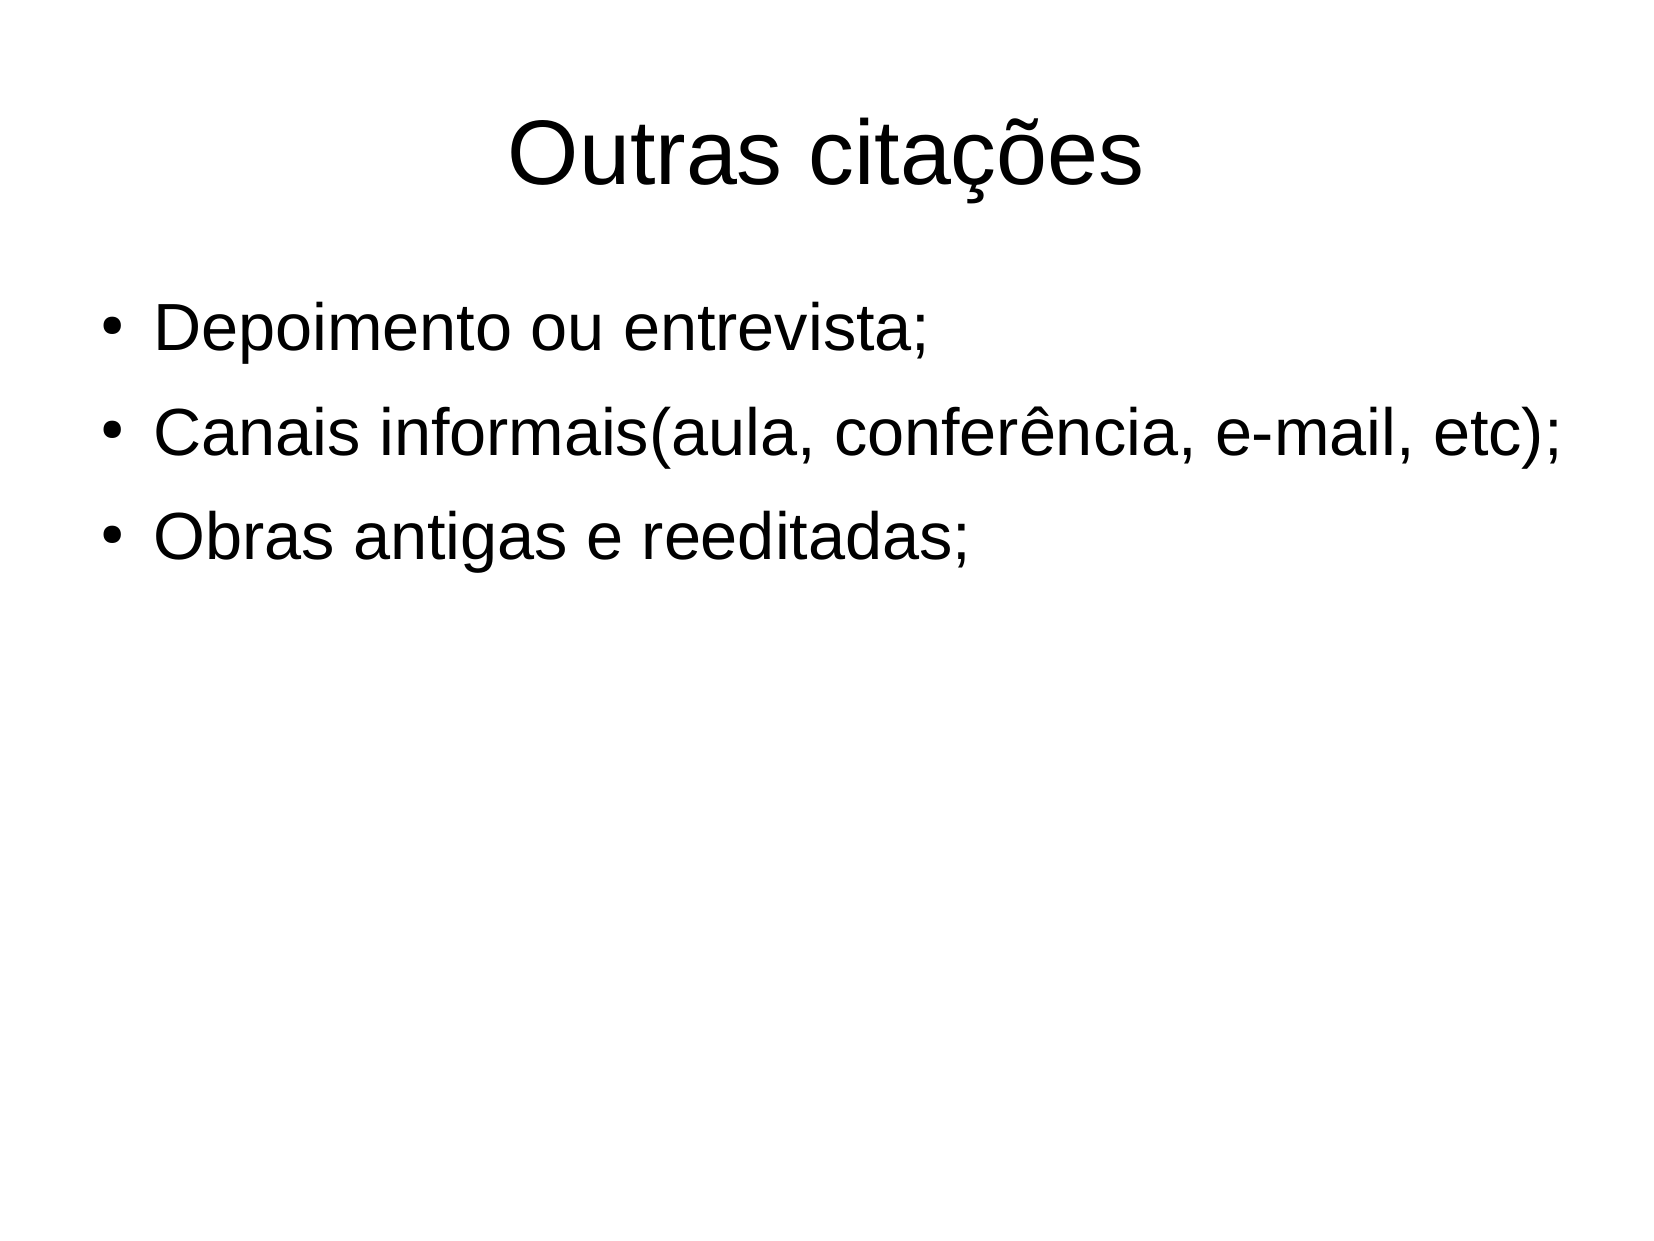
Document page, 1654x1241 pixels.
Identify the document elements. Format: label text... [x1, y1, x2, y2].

list Depoimento ou entrevista; Canais informais(aula, conferência, e-mail, etc); Obras antigas e reeditadas; [82, 290, 1571, 1010]
title Outras citações [82, 49, 1571, 257]
